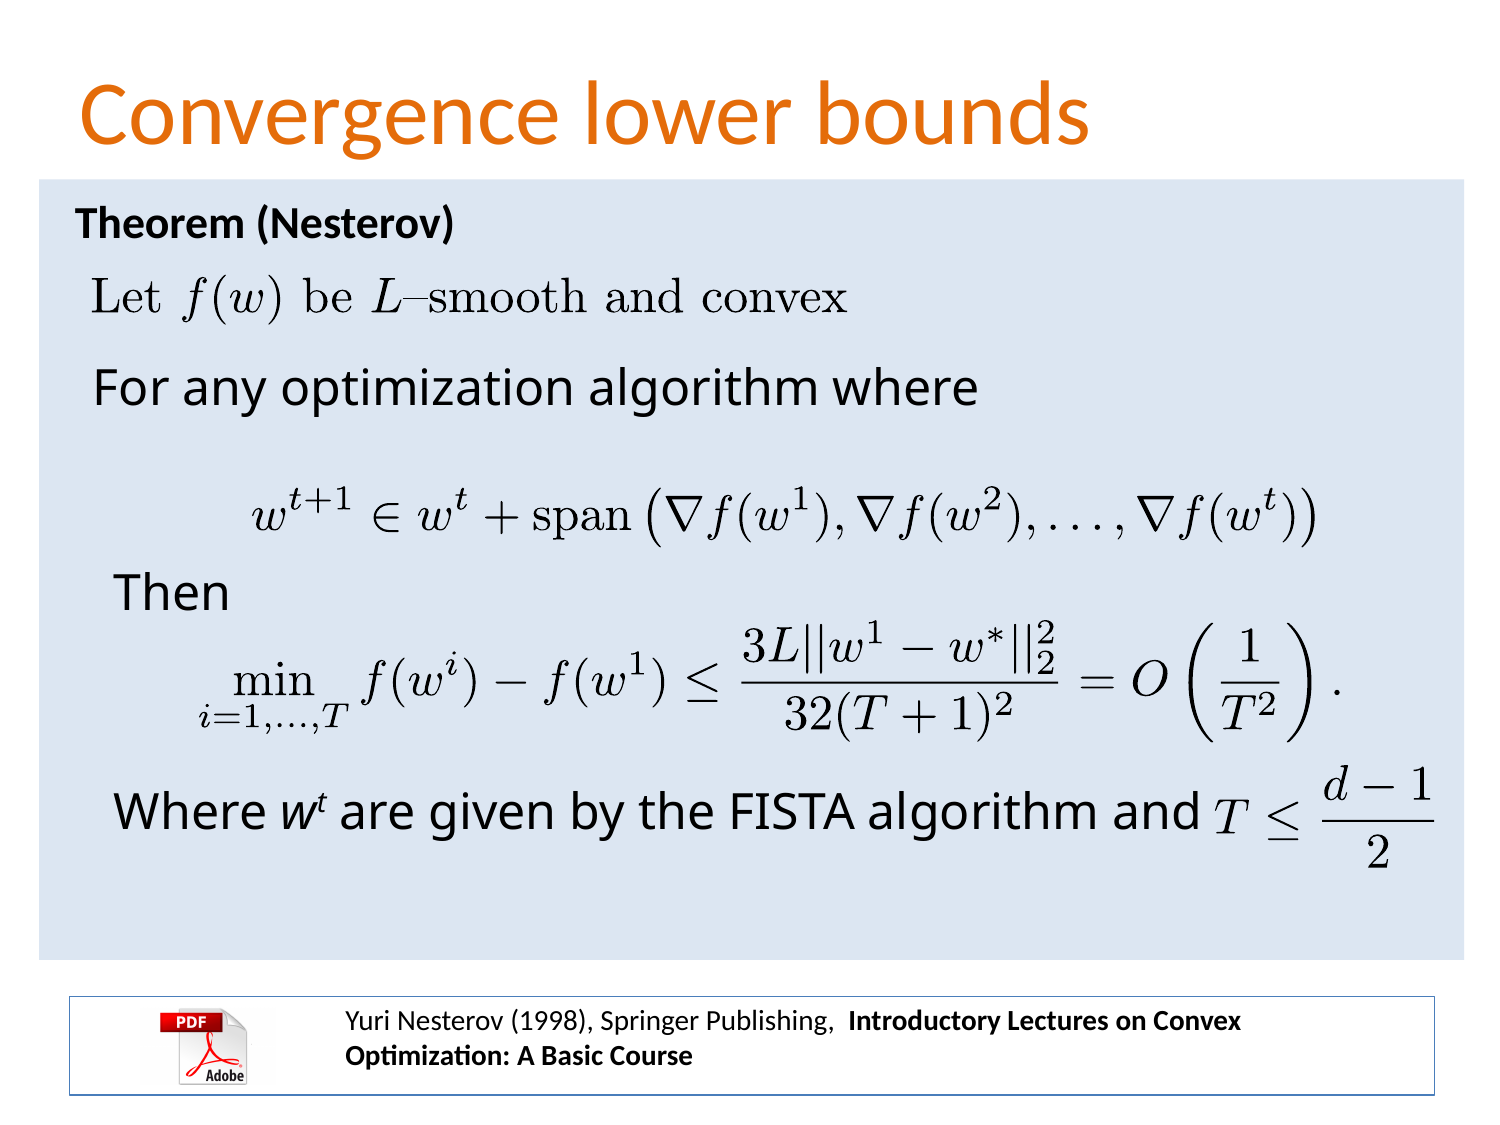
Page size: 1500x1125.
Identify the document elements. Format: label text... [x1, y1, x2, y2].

text_box [69, 996, 330, 1096]
text_box Where wt are given by the FISTA algorithm and [99, 768, 1192, 855]
text_box Theorem (Nesterov) [60, 185, 1216, 270]
text_box For any optimization algorithm where [78, 345, 941, 431]
text_box Yuri Nesterov (1998), Springer Publishing, Introductory Lectures on Convex Optimization: A Basic Course [330, 994, 1426, 1125]
text_box [39, 179, 1465, 960]
picture [140, 1007, 276, 1085]
text_box Then [99, 549, 243, 636]
text_box Convergence lower bounds [64, 14, 1415, 202]
text_box [1426, 996, 1435, 1096]
